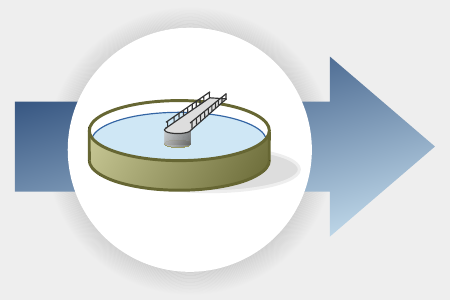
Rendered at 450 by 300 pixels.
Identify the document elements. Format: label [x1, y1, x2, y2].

text_box [0, 0, 450, 300]
